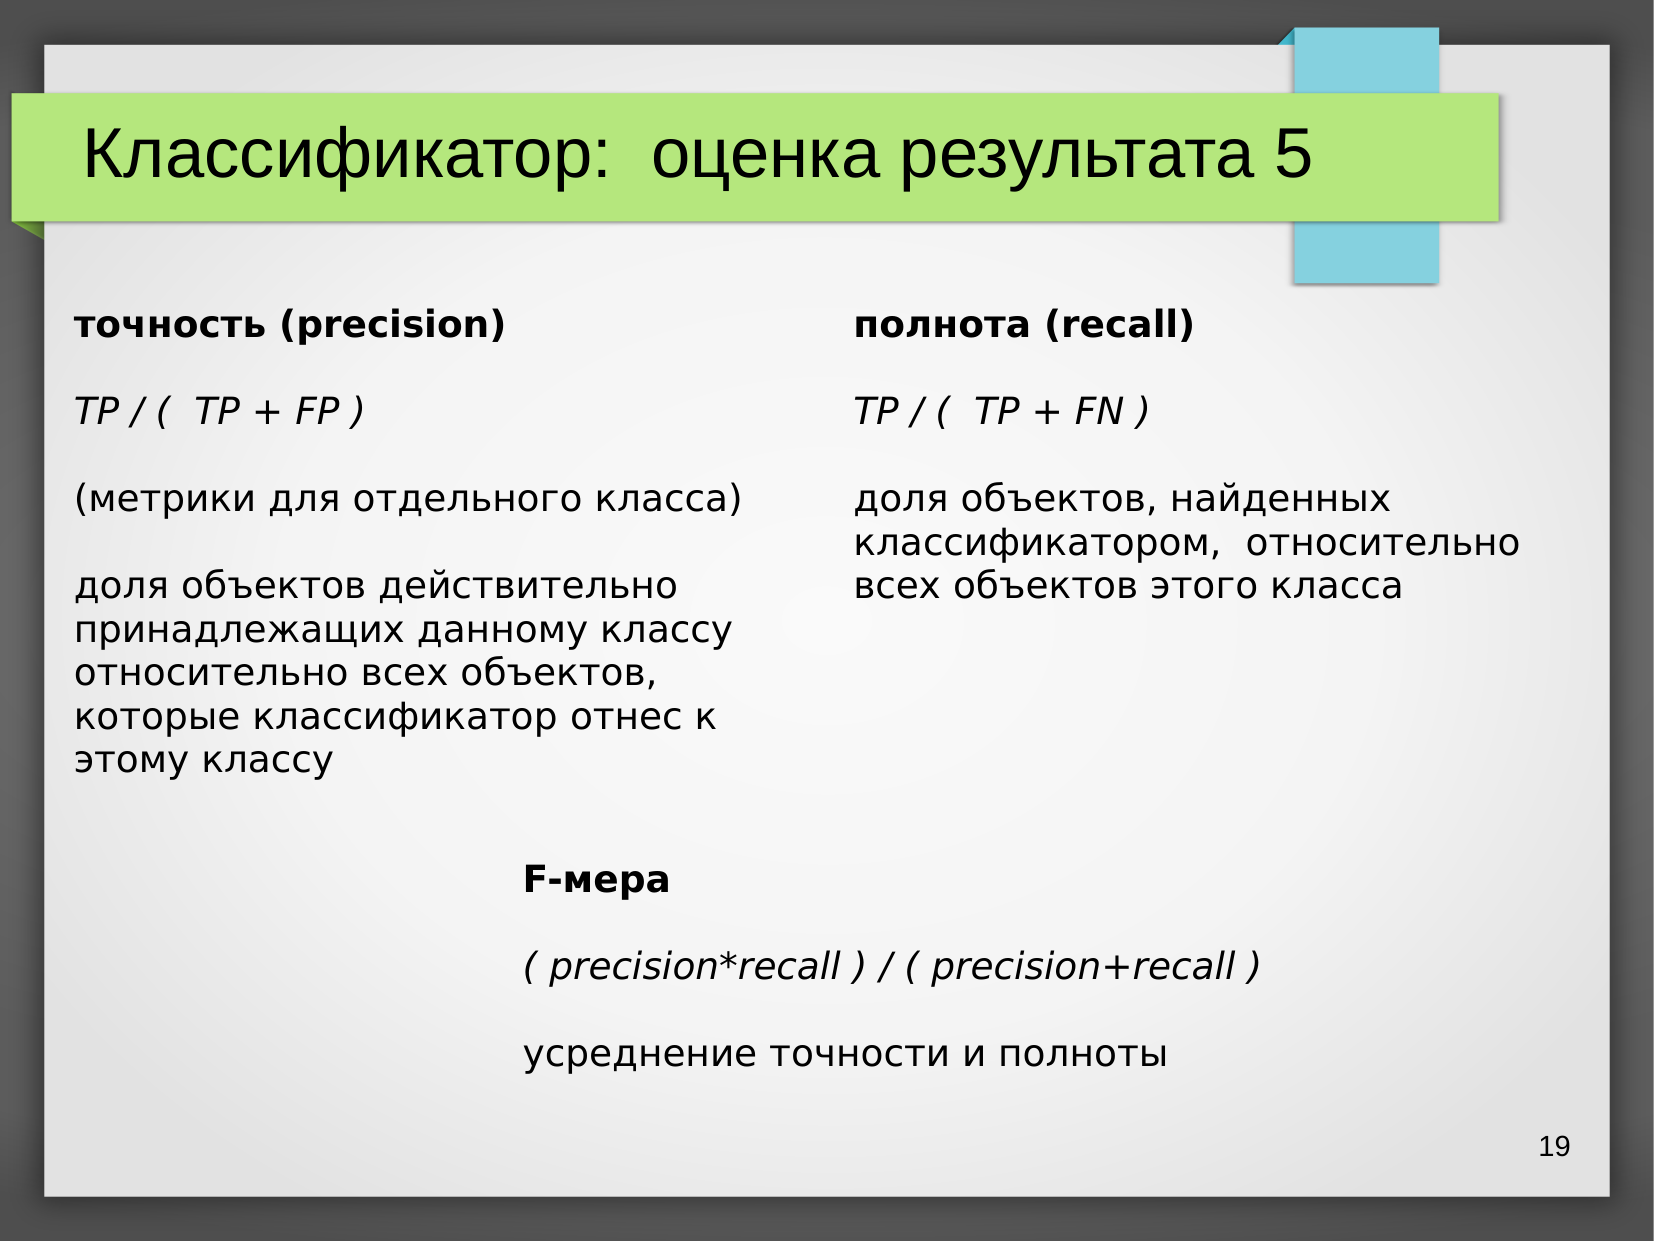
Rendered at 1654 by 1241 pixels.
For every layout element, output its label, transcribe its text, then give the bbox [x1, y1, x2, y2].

text_box точность (precision) TP / ( TP + FP ) (метрики для отдельного класса) доля объектов действительно принадлежащих данному классу относительно всех объектов, которые классификатор отнес к этому классу [59, 295, 851, 815]
text_box полнота (recall) TP / ( TP + FN ) доля объектов, найденных классификатором, относительно всех объектов этого класса [851, 295, 1583, 756]
text_box F-мера ( precision*recall ) / ( precision+recall ) усреднение точности и полноты [507, 850, 1382, 1134]
picture [0, 0, 1654, 1241]
title Классификатор: оценка результата 5 [82, 49, 1571, 257]
